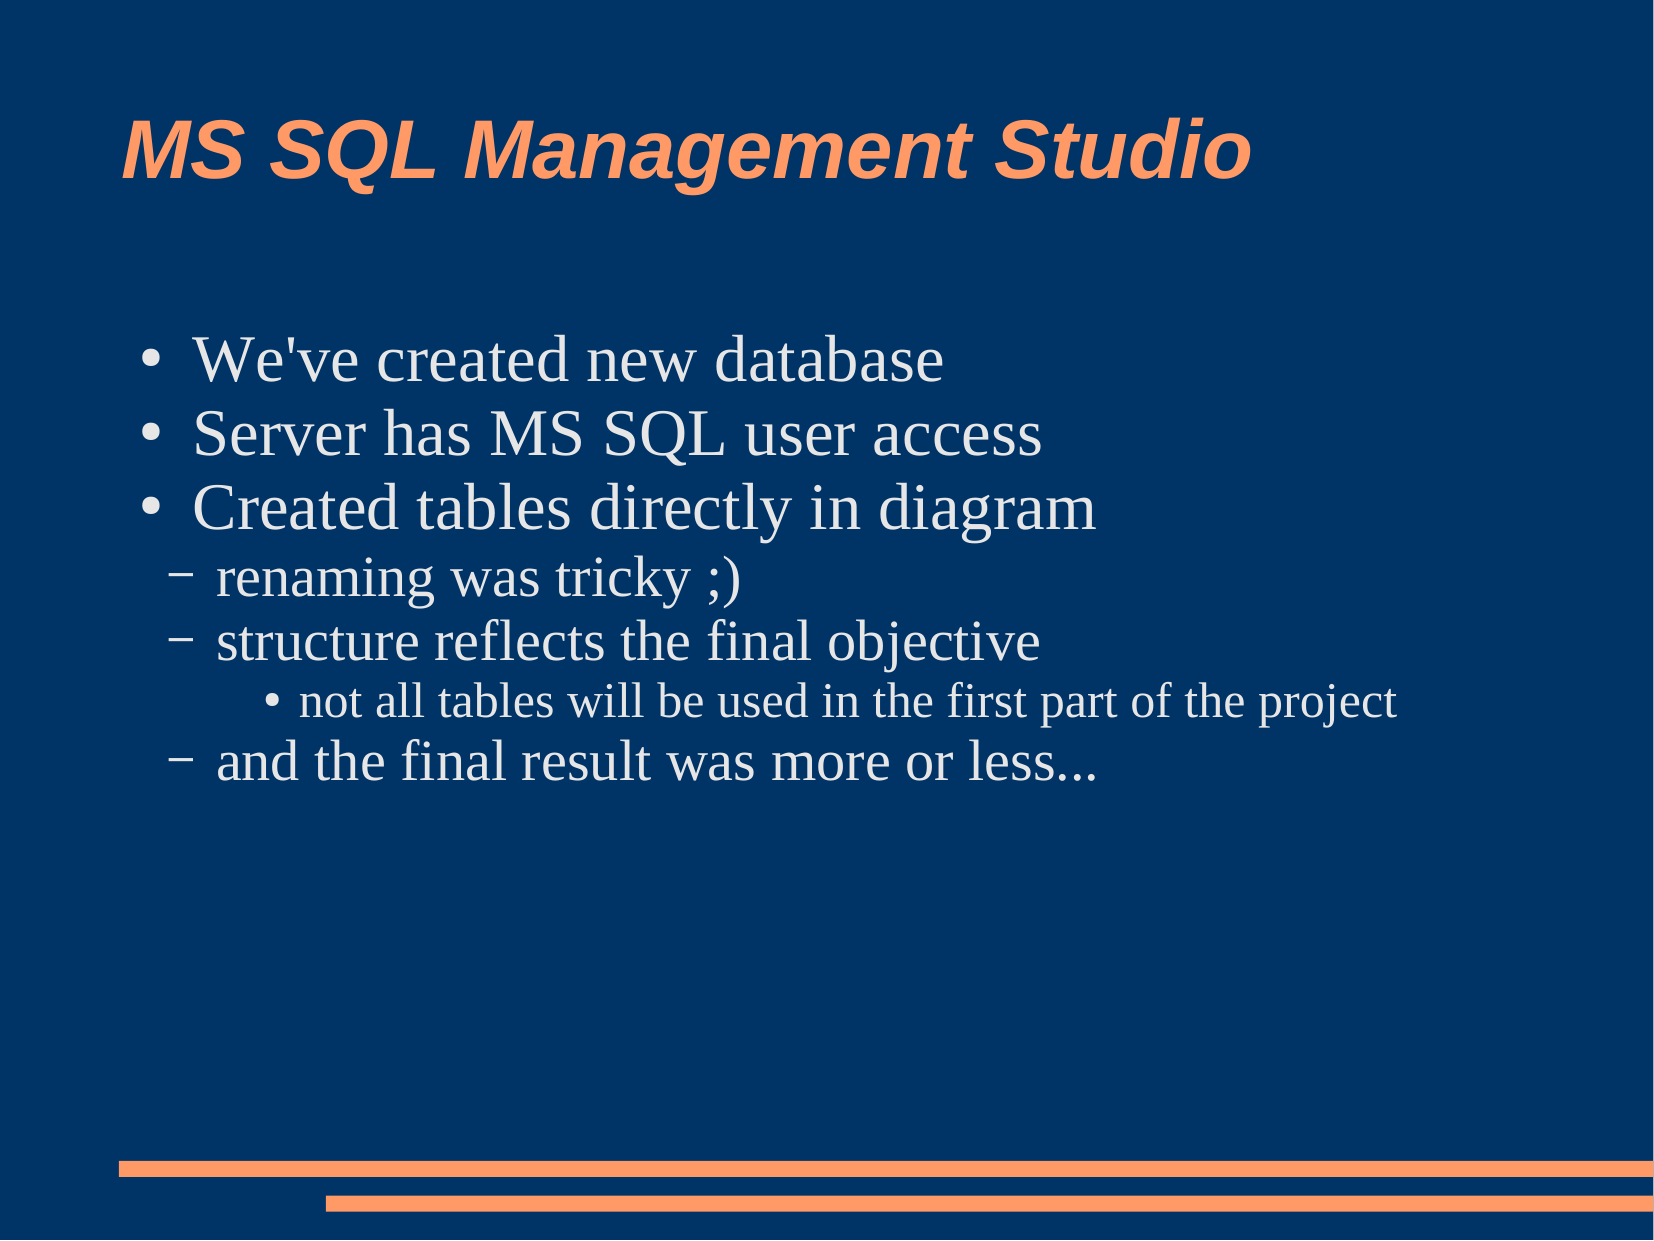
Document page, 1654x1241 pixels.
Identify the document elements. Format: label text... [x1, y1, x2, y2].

title MS SQL Management Studio [121, 46, 1534, 254]
list We've created new database Server has MS SQL user access Created tables directly in diagram renaming was tricky ;) structure reflects the final objective not all tables will be used in the first part of the project and the final result was more or less... [121, 322, 1561, 1133]
